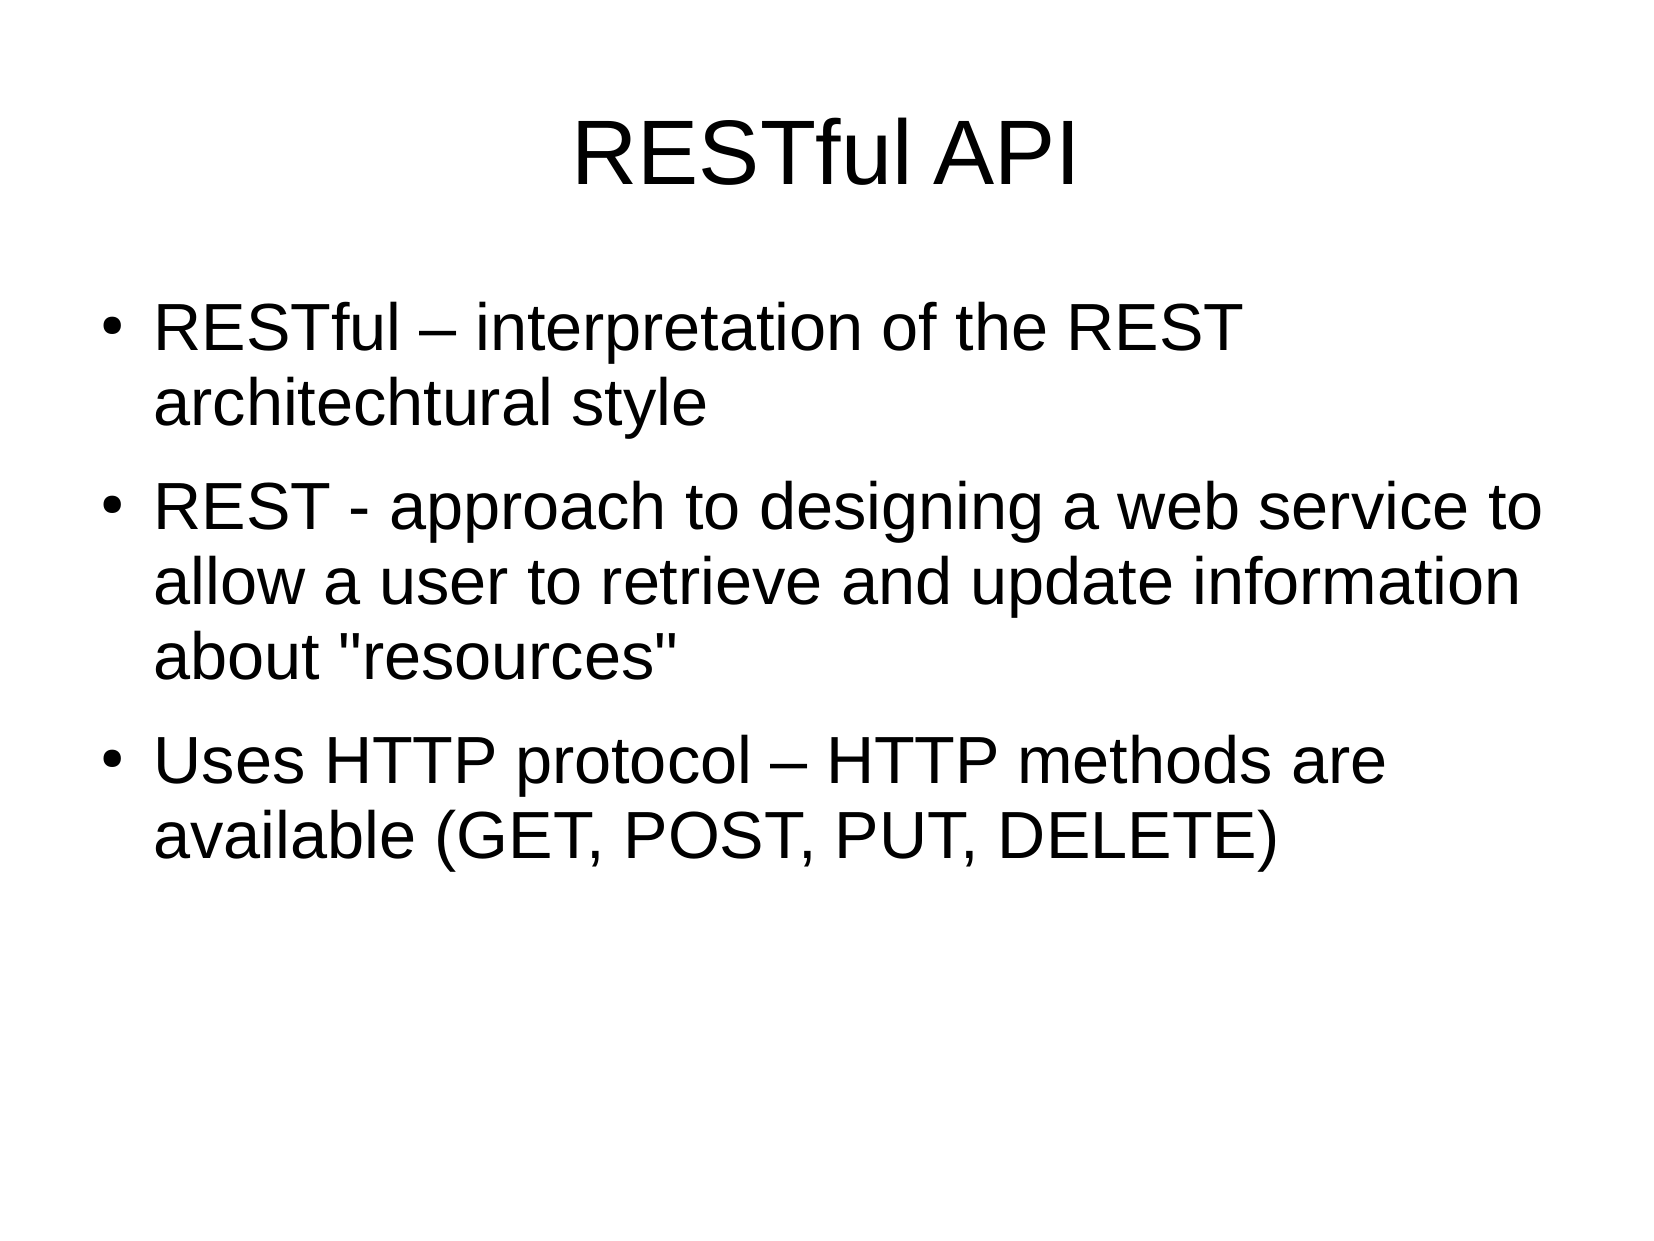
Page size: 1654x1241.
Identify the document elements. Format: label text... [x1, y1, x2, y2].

list RESTful – interpretation of the REST architechtural style REST - approach to designing a web service to allow a user to retrieve and update information about "resources" Uses HTTP protocol – HTTP methods are available (GET, POST, PUT, DELETE) [82, 290, 1571, 1010]
title RESTful API [82, 49, 1571, 257]
